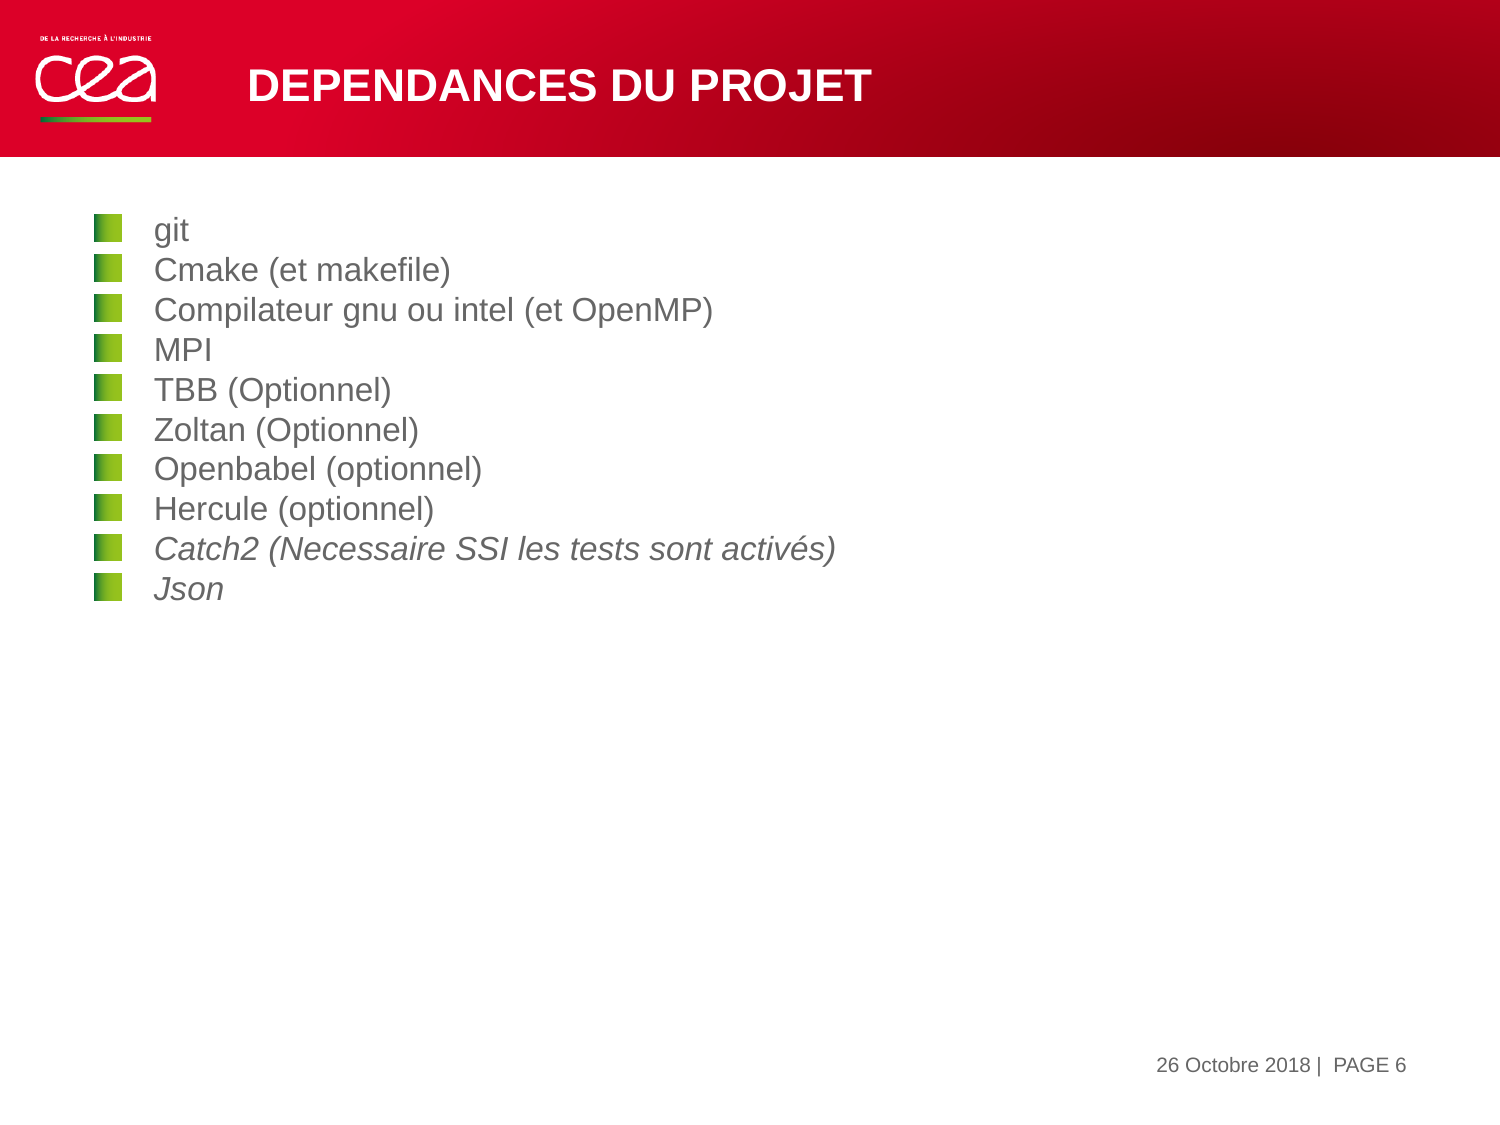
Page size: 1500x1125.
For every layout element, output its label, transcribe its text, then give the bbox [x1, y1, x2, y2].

title dependances du projet [247, 8, 1436, 158]
slide_number | PAGE <number> [1316, 1034, 1500, 1094]
footer 26 Octobre 2018 [336, 1034, 1311, 1095]
picture [0, 0, 1500, 157]
list git Cmake (et makefile) Compilateur gnu ou intel (et OpenMP) MPI TBB (Optionnel) Zoltan (Optionnel) Openbabel (optionnel) Hercule (optionnel) Catch2 (Necessaire SSI les tests sont activés) Json [94, 208, 1436, 1024]
